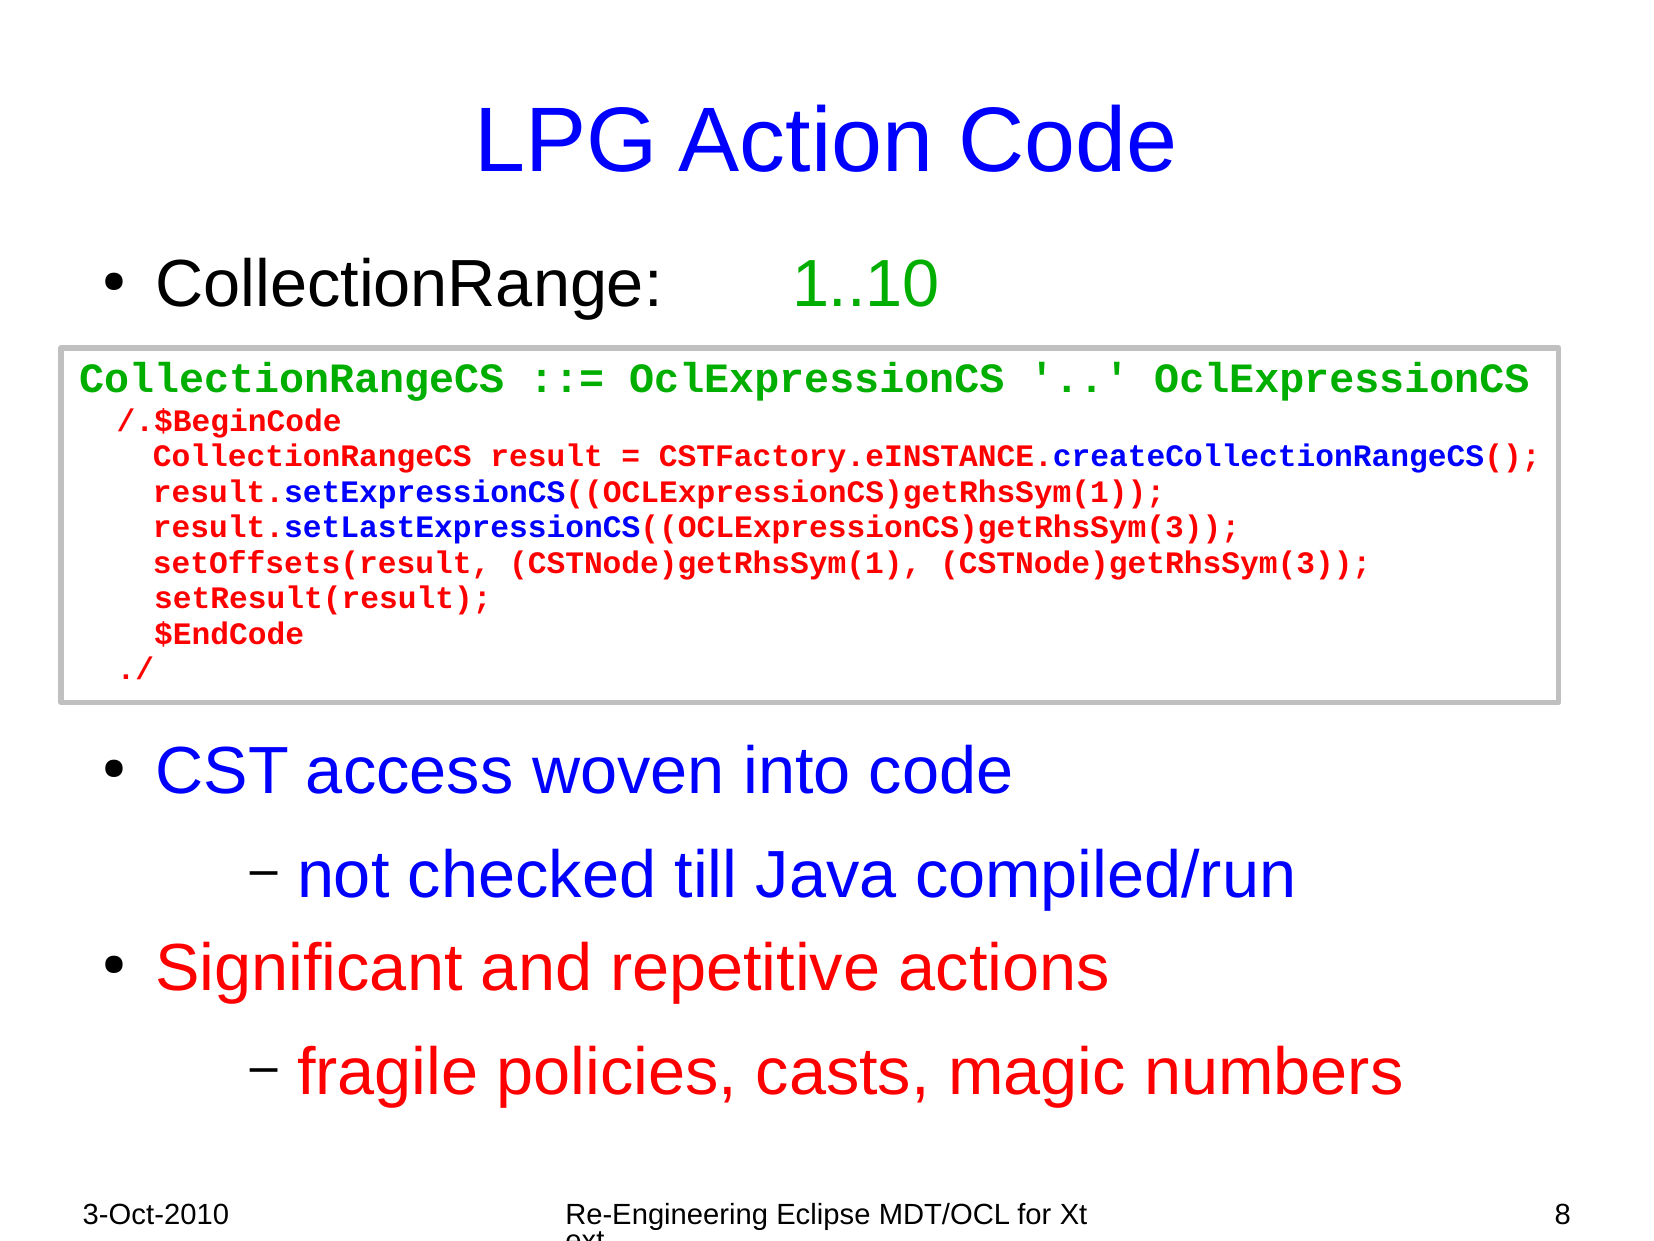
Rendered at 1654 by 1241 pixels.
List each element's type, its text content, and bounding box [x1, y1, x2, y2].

title LPG Action Code [82, 56, 1571, 223]
list CollectionRange: 1..10 CST access woven into code not checked till Java compiled/run Significant and repetitive actions fragile policies, casts, magic numbers [84, 245, 1573, 1115]
text_box CollectionRangeCS ::= OclExpressionCS '..' OclExpressionCS /.$BeginCode CollectionRangeCS result = CSTFactory.eINSTANCE.createCollectionRangeCS(); result.setExpressionCS((OCLExpressionCS)getRhsSym(1)); result.setLastExpressionCS((OCLExpressionCS)getRhsSym(3)); setOffsets(result, (CSTNode)getRhsSym(1), (CSTNode)getRhsSym(3)); setResult(result); $EndCode ./ [61, 347, 1559, 703]
